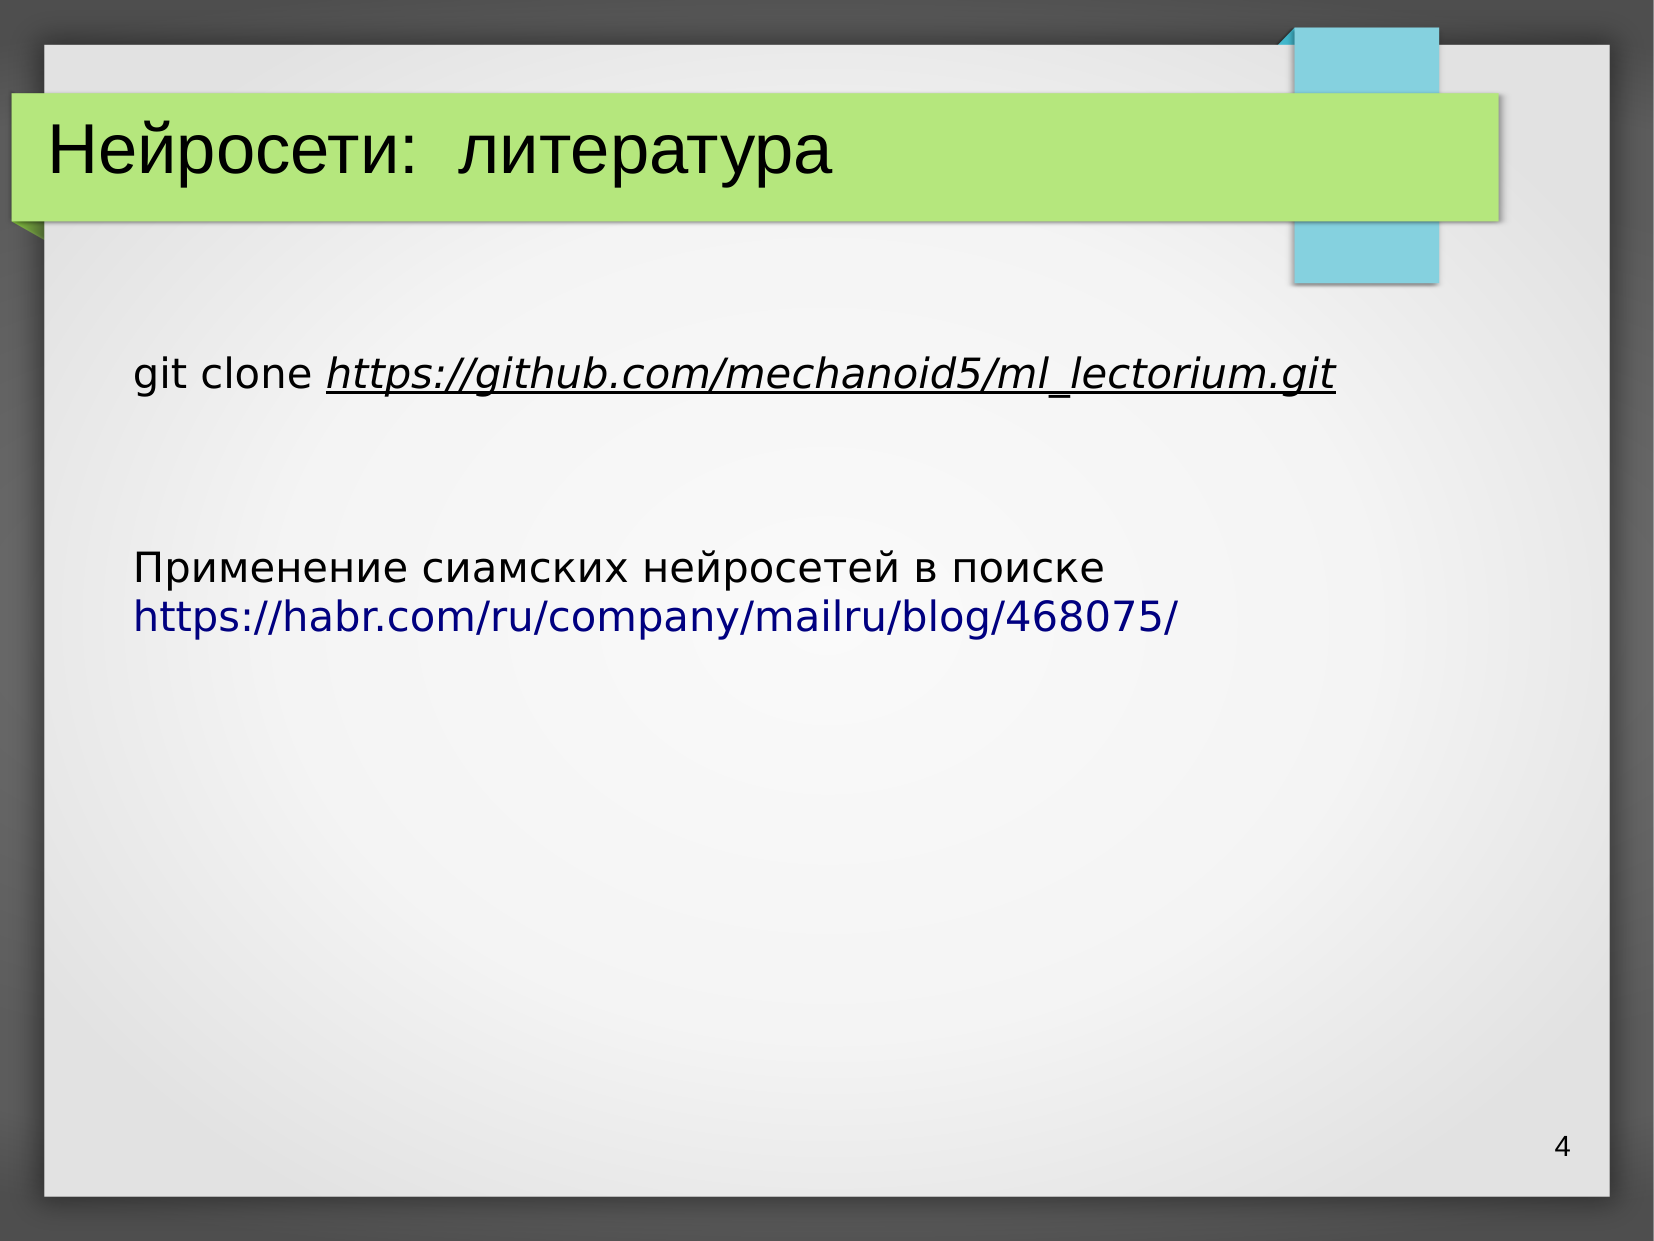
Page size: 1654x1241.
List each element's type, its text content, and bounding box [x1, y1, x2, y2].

title Нейросети: литература [47, 96, 1536, 201]
picture [0, 0, 1654, 1241]
text_box git clone https://github.com/mechanoid5/ml_lectorium.git Применение сиамских нейросетей в поиске https://habr.com/ru/company/mailru/blog/468075/ [118, 342, 1595, 1080]
